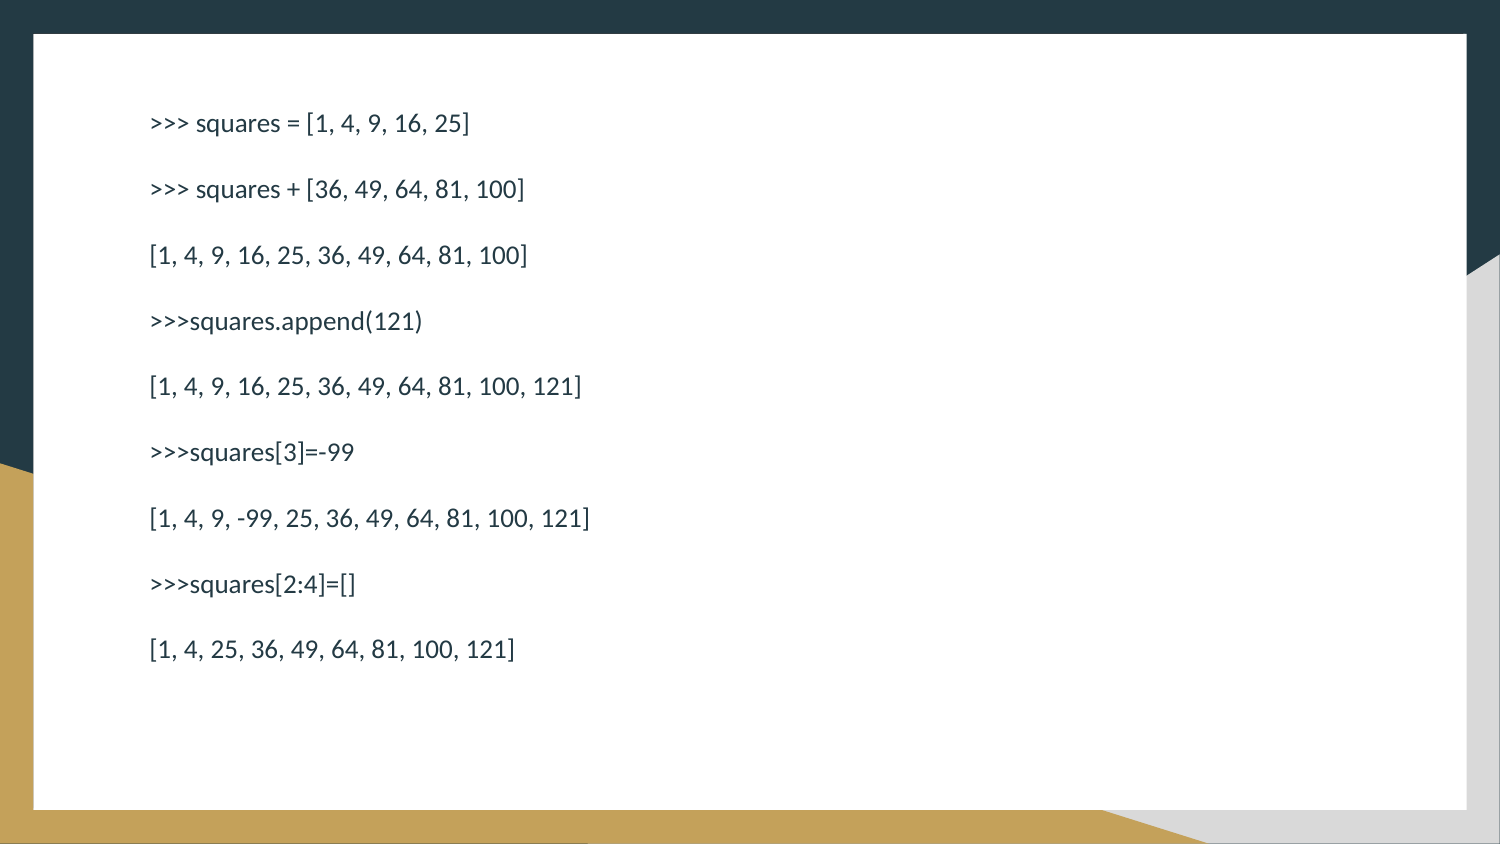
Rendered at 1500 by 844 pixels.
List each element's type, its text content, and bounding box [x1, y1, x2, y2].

list >>> squares = [1, 4, 9, 16, 25] >>> squares + [36, 49, 64, 81, 100] [1, 4, 9, 16, 25, 36, 49, 64, 81, 100] >>>squares.append(121) [1, 4, 9, 16, 25, 36, 49, 64, 81, 100, 121] >>>squares[3]=-99 [1, 4, 9, -99, 25, 36, 49, 64, 81, 100, 121] >>>squares[2:4]=[] [1, 4, 25, 36, 49, 64, 81, 100, 121] [134, 90, 1366, 729]
